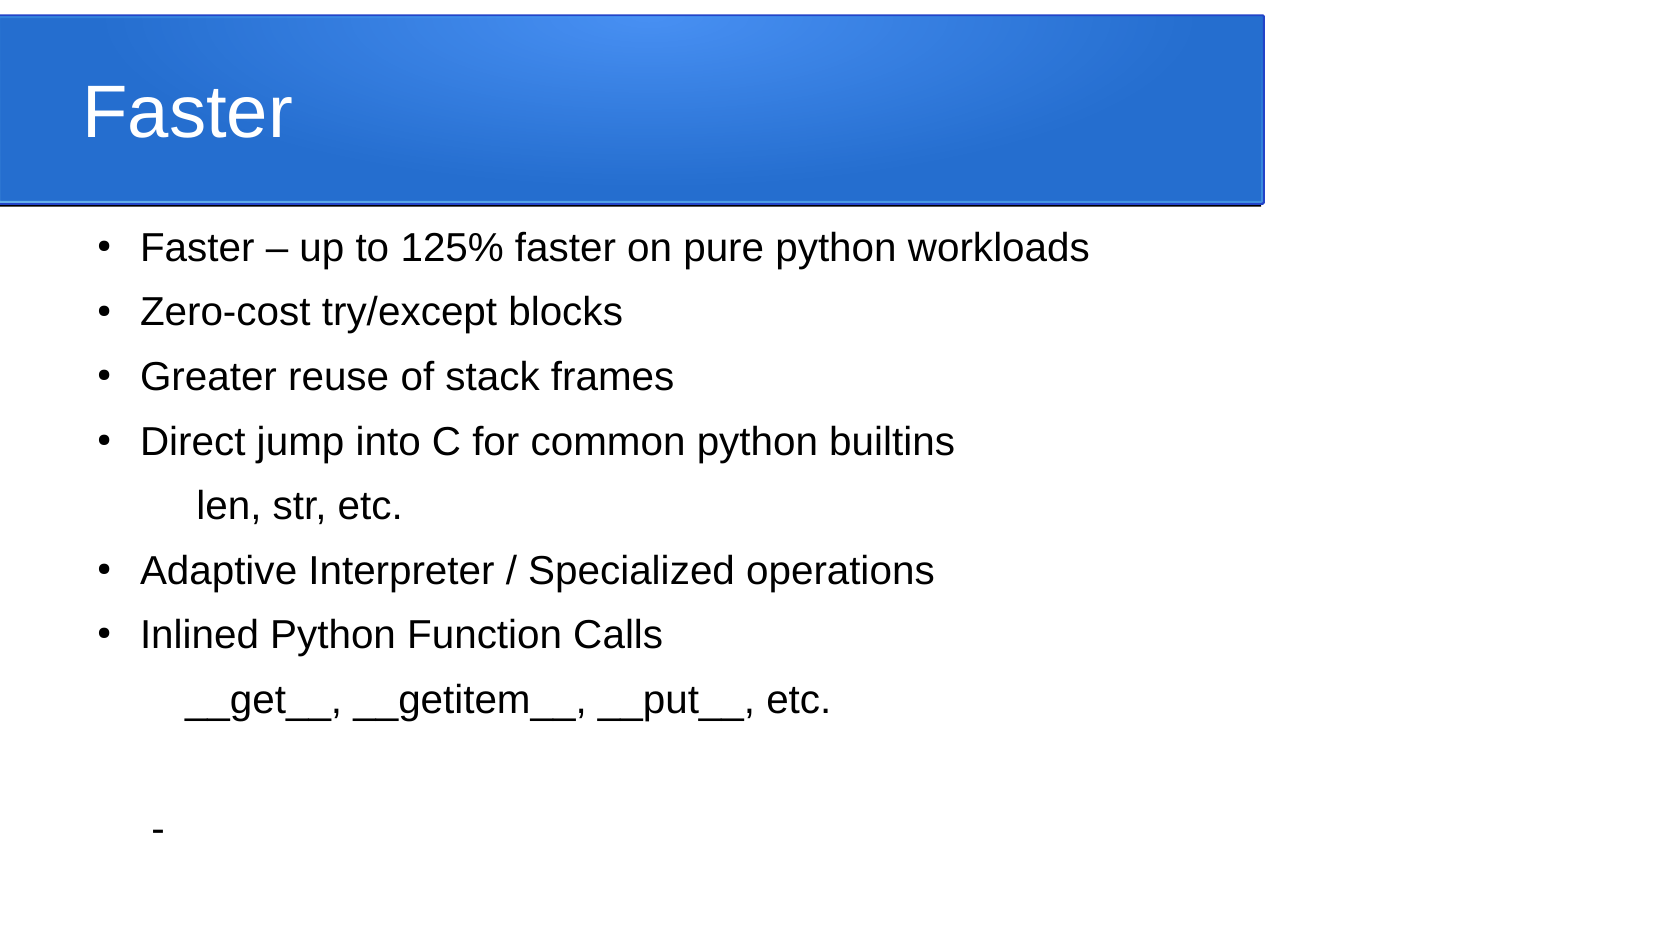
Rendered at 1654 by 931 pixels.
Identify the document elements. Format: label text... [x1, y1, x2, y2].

title Faster [82, 35, 1235, 189]
list Faster – up to 125% faster on pure python workloads Zero-cost try/except blocks Greater reuse of stack frames Direct jump into C for common python builtins len, str, etc. Adaptive Interpreter / Specialized operations Inlined Python Function Calls __get__, __getitem__, __put__, etc. - [82, 224, 1571, 856]
